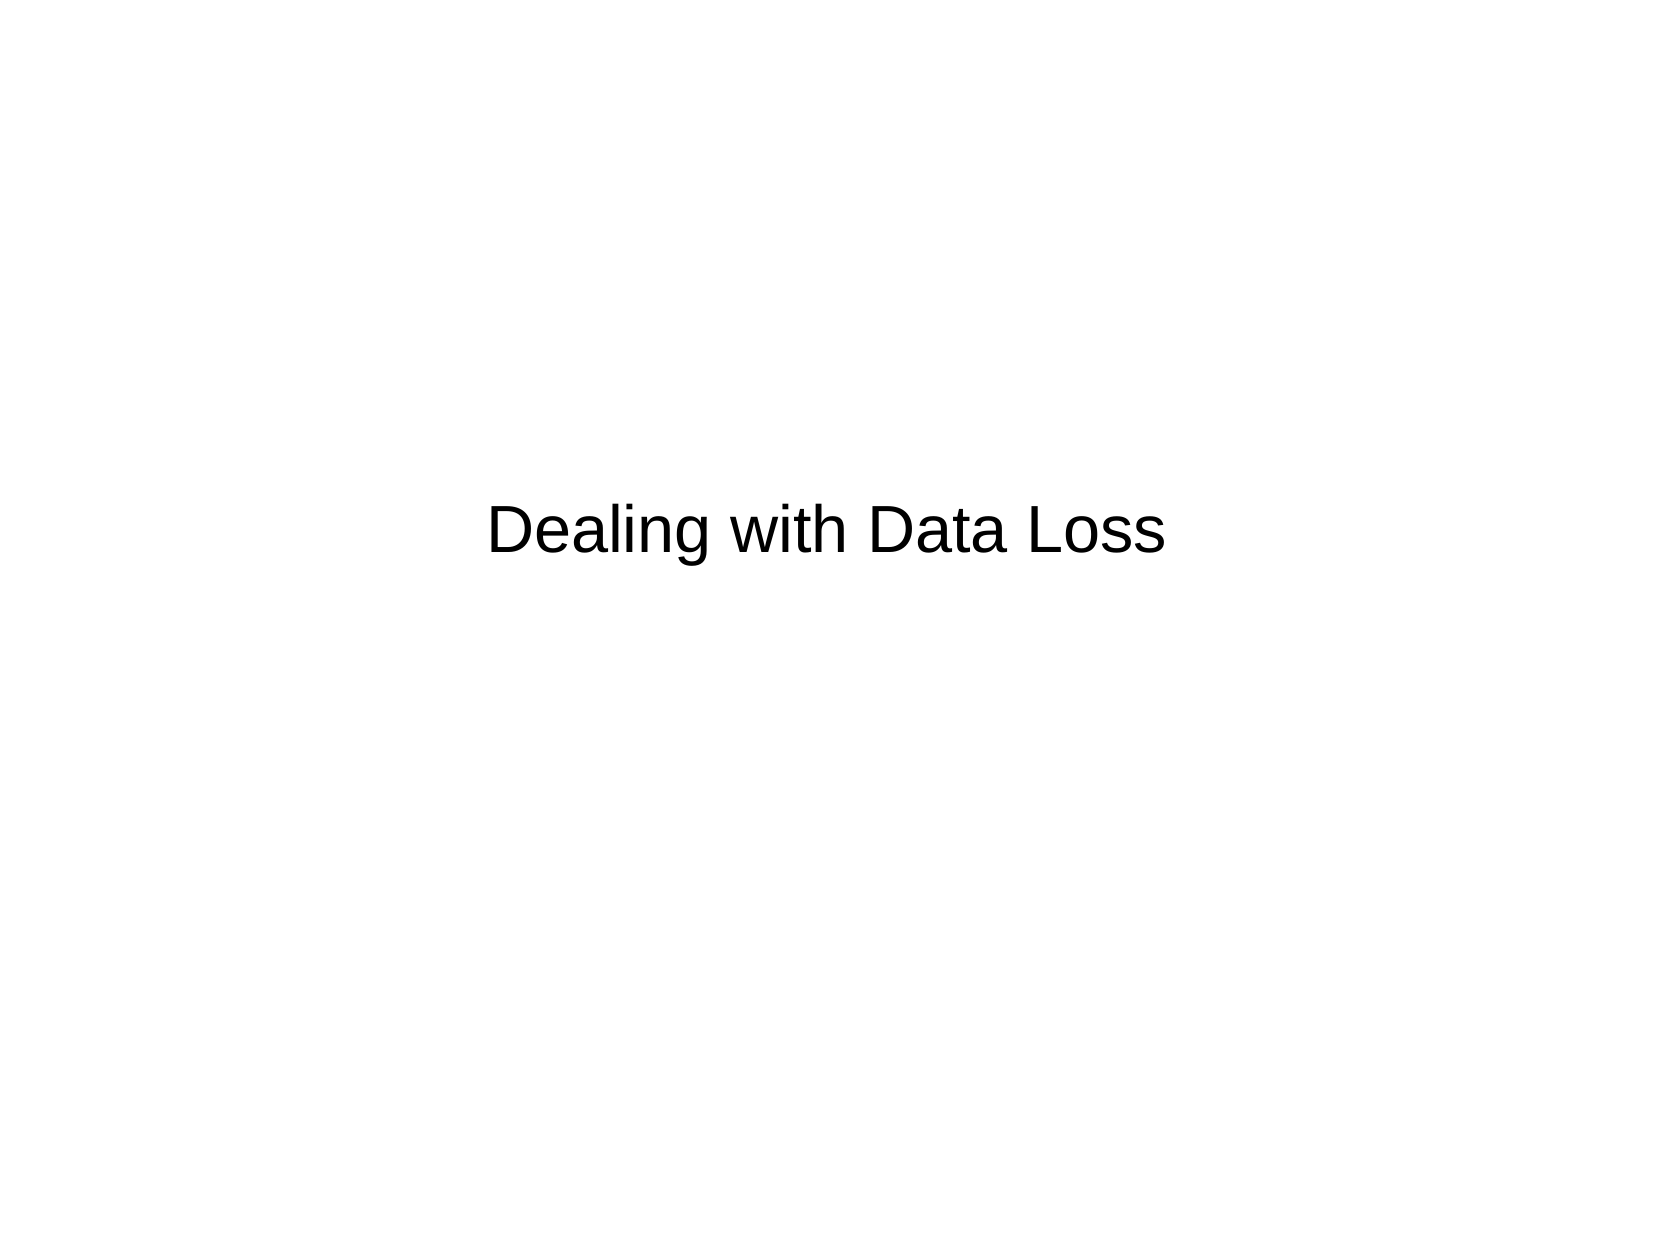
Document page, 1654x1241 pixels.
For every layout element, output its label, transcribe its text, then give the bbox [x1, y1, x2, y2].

subtitle Dealing with Data Loss [82, 49, 1571, 1010]
